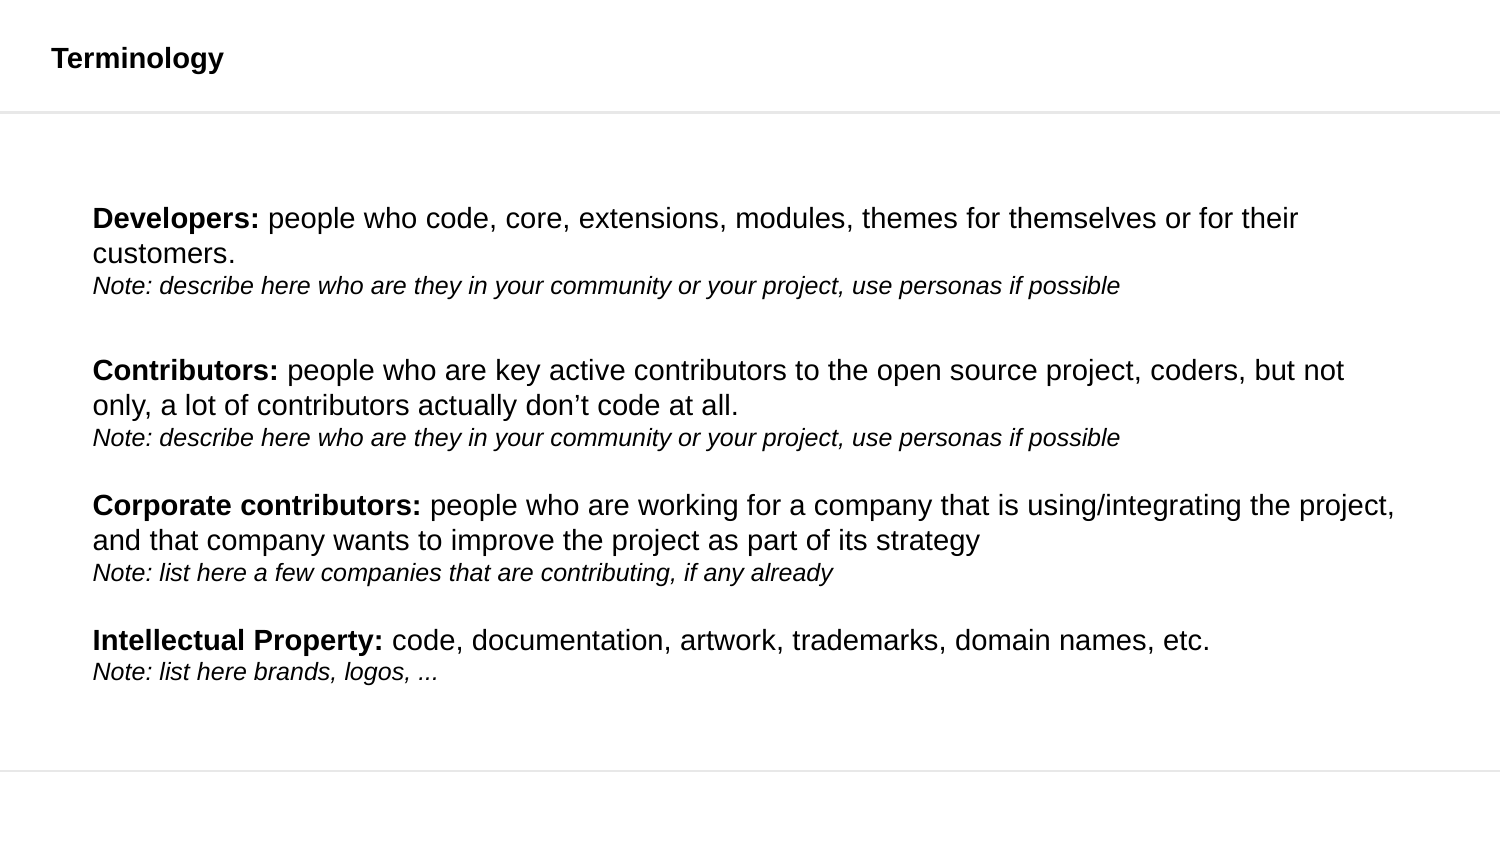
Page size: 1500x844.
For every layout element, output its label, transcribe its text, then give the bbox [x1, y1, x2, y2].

list Developers: people who code, core, extensions, modules, themes for themselves or for their customers. Note: describe here who are they in your community or your project, use personas if possible Contributors: people who are key active contributors to the open source project, coders, but not only, a lot of contributors actually don’t code at all. Note: describe here who are they in your community or your project, use personas if possible Corporate contributors: people who are working for a company that is using/integrating the project, and that company wants to improve the project as part of its strategy Note: list here a few companies that are contributing, if any already Intellectual Property: code, documentation, artwork, trademarks, domain names, etc. Note: list here brands, logos, ... [81, 123, 1419, 763]
title Terminology [39, 15, 524, 98]
